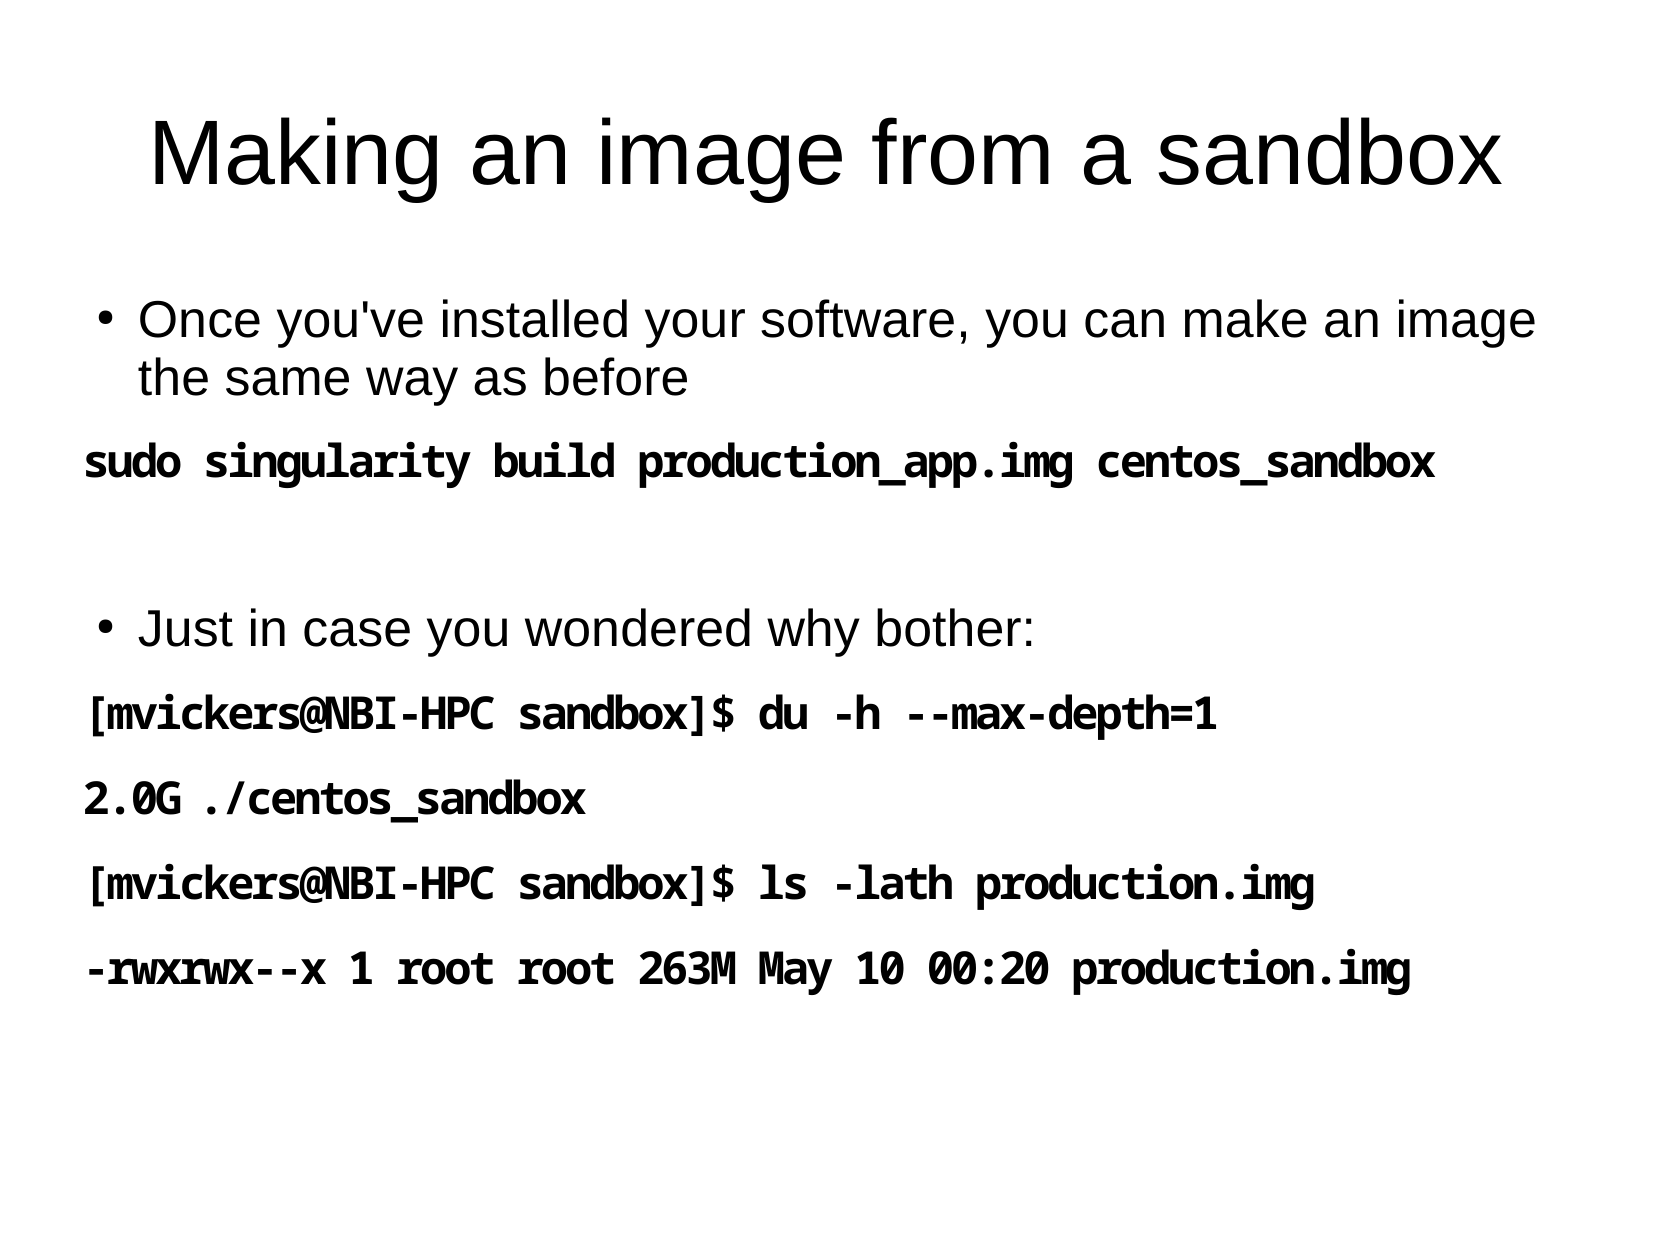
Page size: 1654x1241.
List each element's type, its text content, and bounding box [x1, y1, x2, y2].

title Making an image from a sandbox [82, 49, 1571, 257]
list Once you've installed your software, you can make an image the same way as before sudo singularity build production_app.img centos_sandbox Just in case you wondered why bother: [mvickers@NBI-HPC sandbox]$ du -h --max-depth=1 2.0G ./centos_sandbox [mvickers@NBI-HPC sandbox]$ ls -lath production.img -rwxrwx--x 1 root root 263M May 10 00:20 production.img [82, 290, 1571, 1010]
